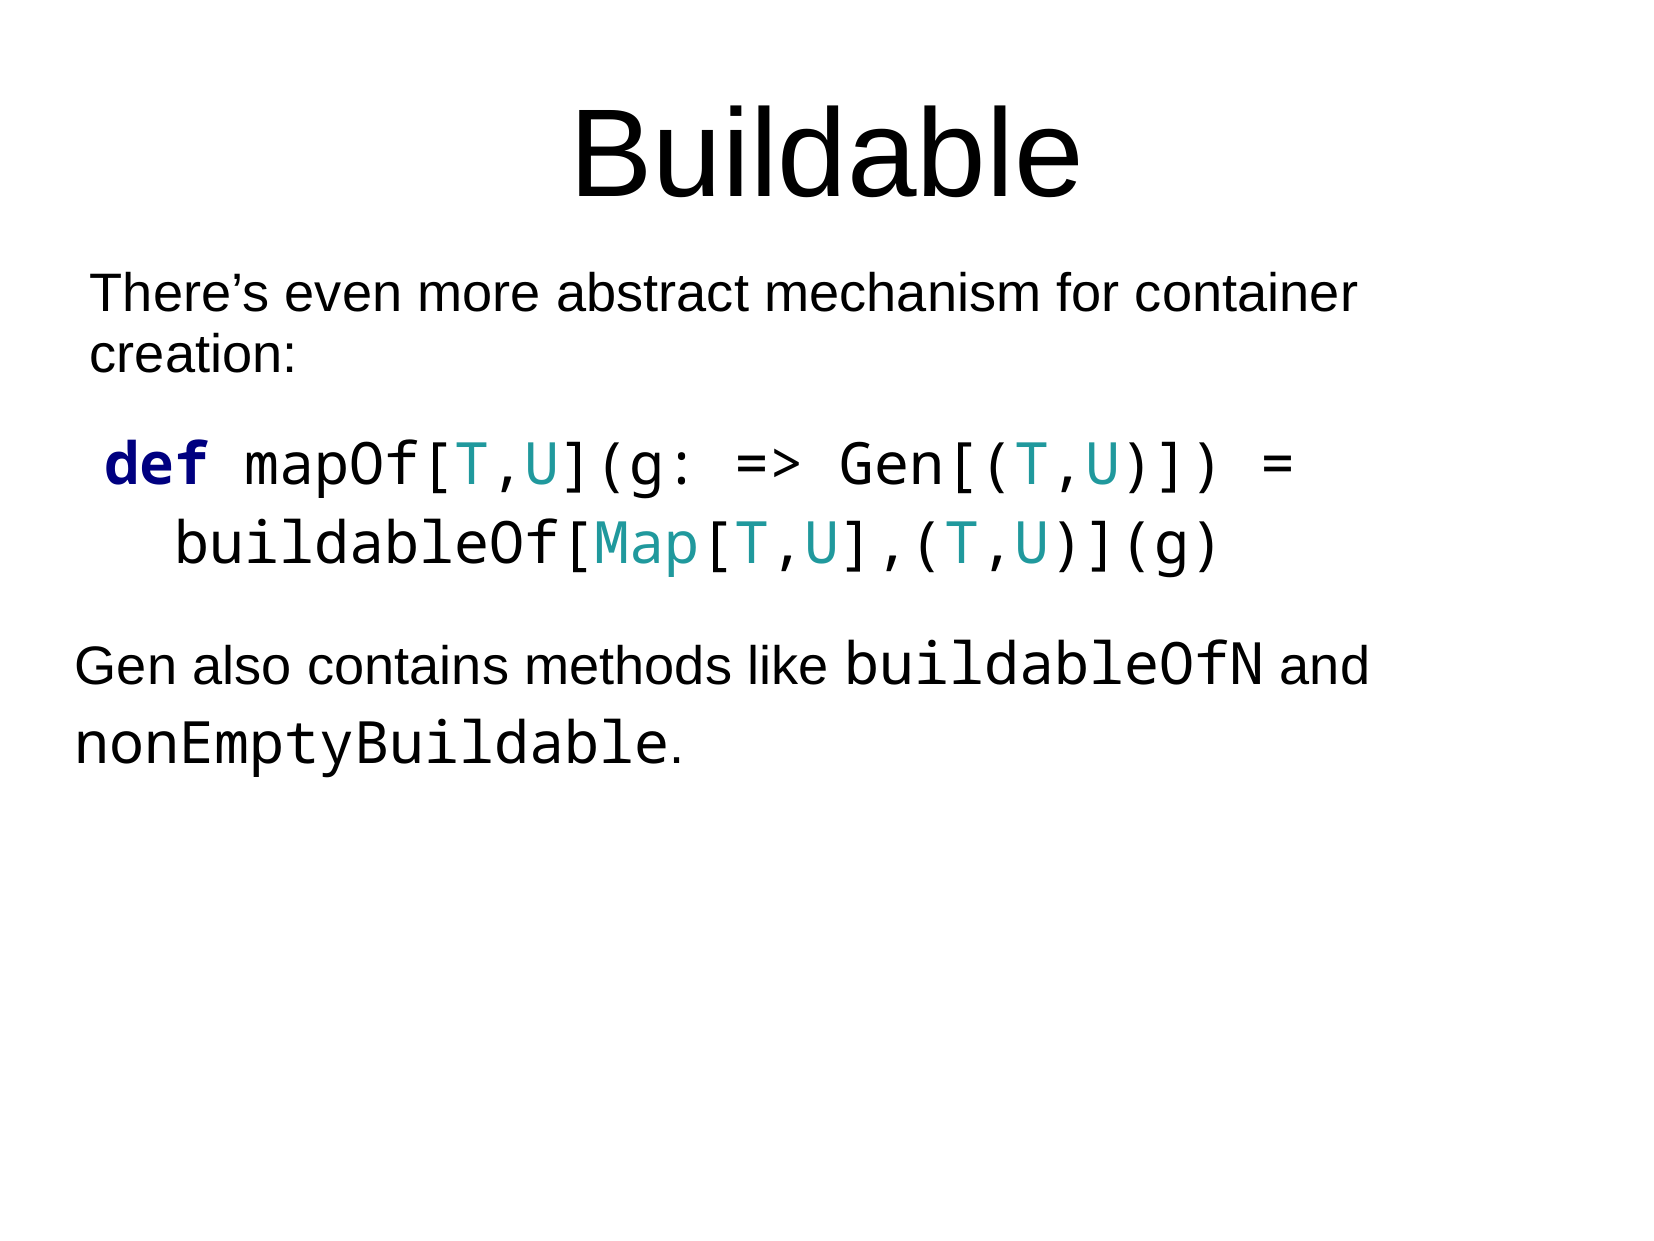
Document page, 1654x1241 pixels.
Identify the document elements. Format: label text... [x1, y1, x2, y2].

text_box def mapOf[T,U](g: => Gen[(T,U)]) = buildableOf[Map[T,U],(T,U)](g) [90, 414, 1501, 571]
text_box There’s even more abstract mechanism for container creation: [75, 255, 1561, 406]
title Buildable [82, 49, 1571, 257]
text_box Gen also contains methods like buildableOfN and nonEmptyBuildable. [60, 615, 1546, 825]
